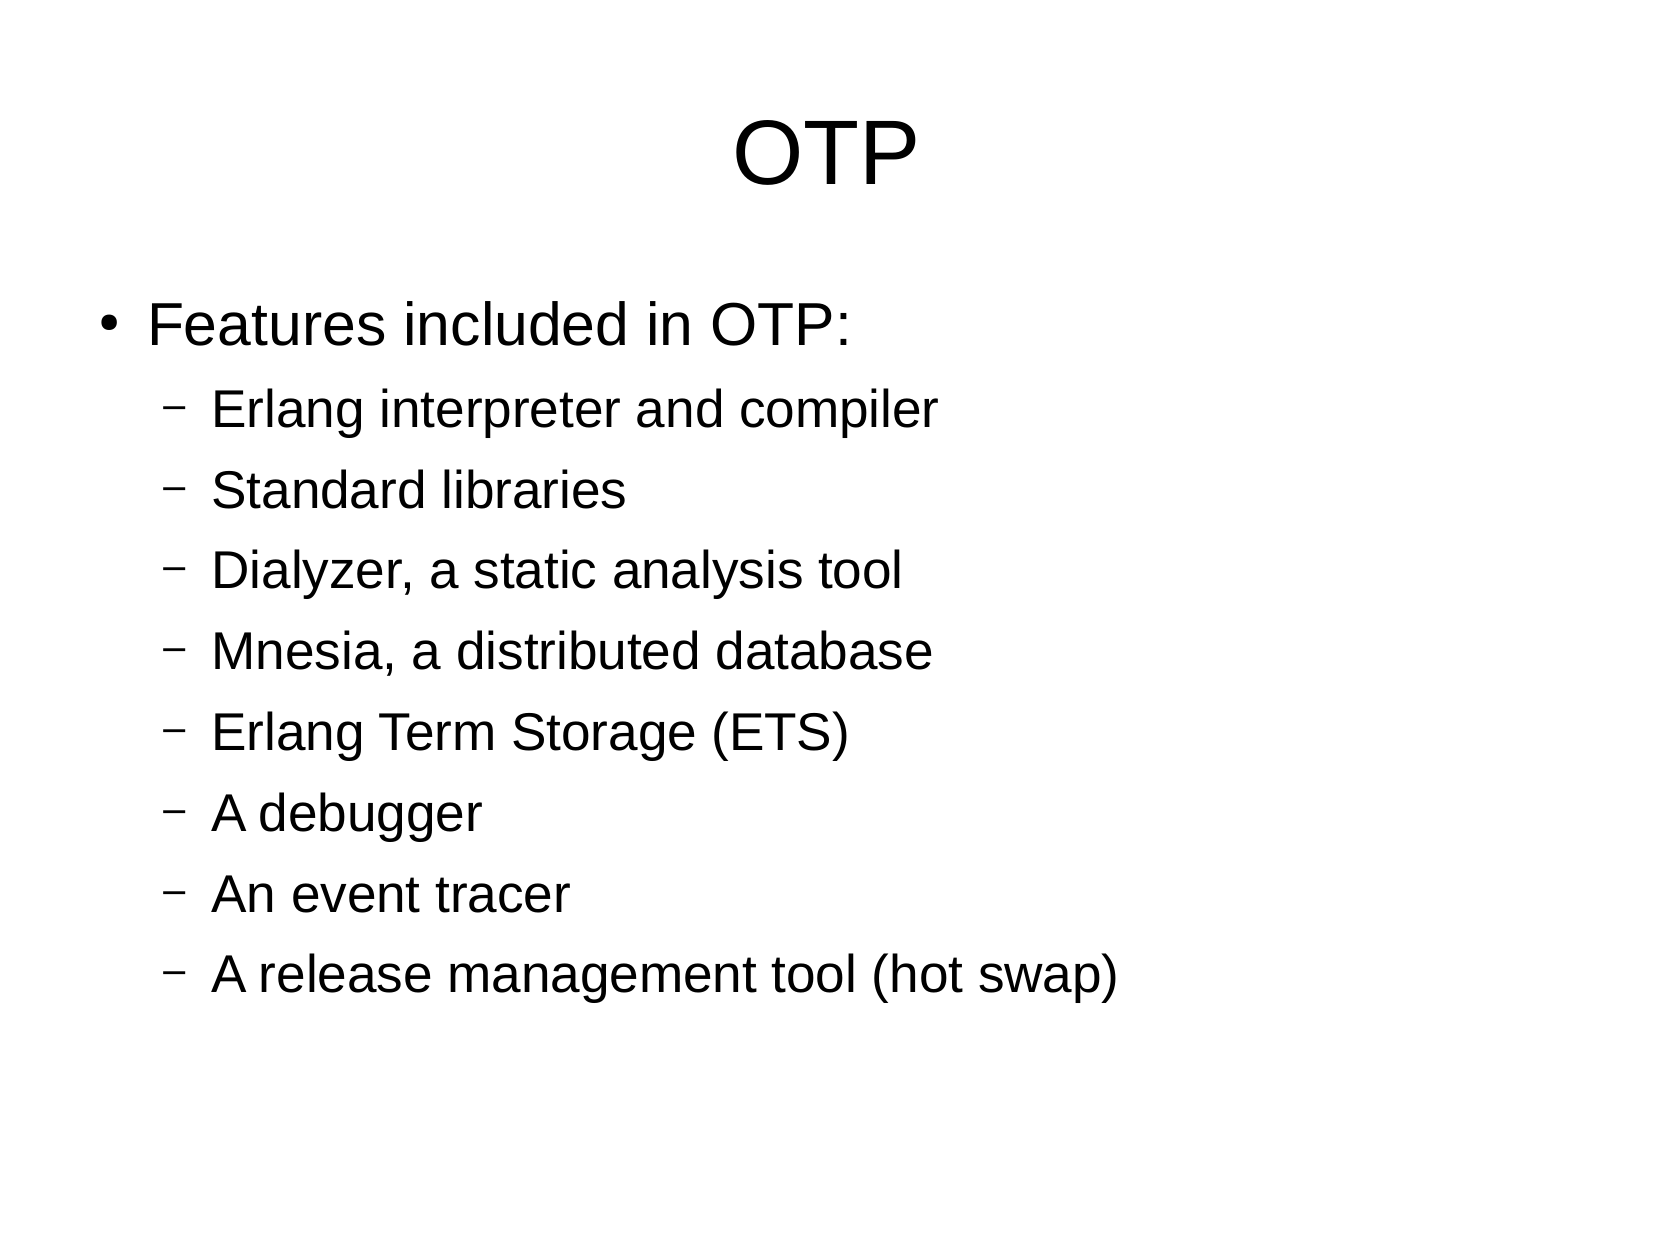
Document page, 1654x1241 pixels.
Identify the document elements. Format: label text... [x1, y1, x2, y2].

list Features included in OTP: Erlang interpreter and compiler Standard libraries Dialyzer, a static analysis tool Mnesia, a distributed database Erlang Term Storage (ETS) A debugger An event tracer A release management tool (hot swap) [82, 290, 1571, 1010]
title OTP [82, 49, 1571, 257]
